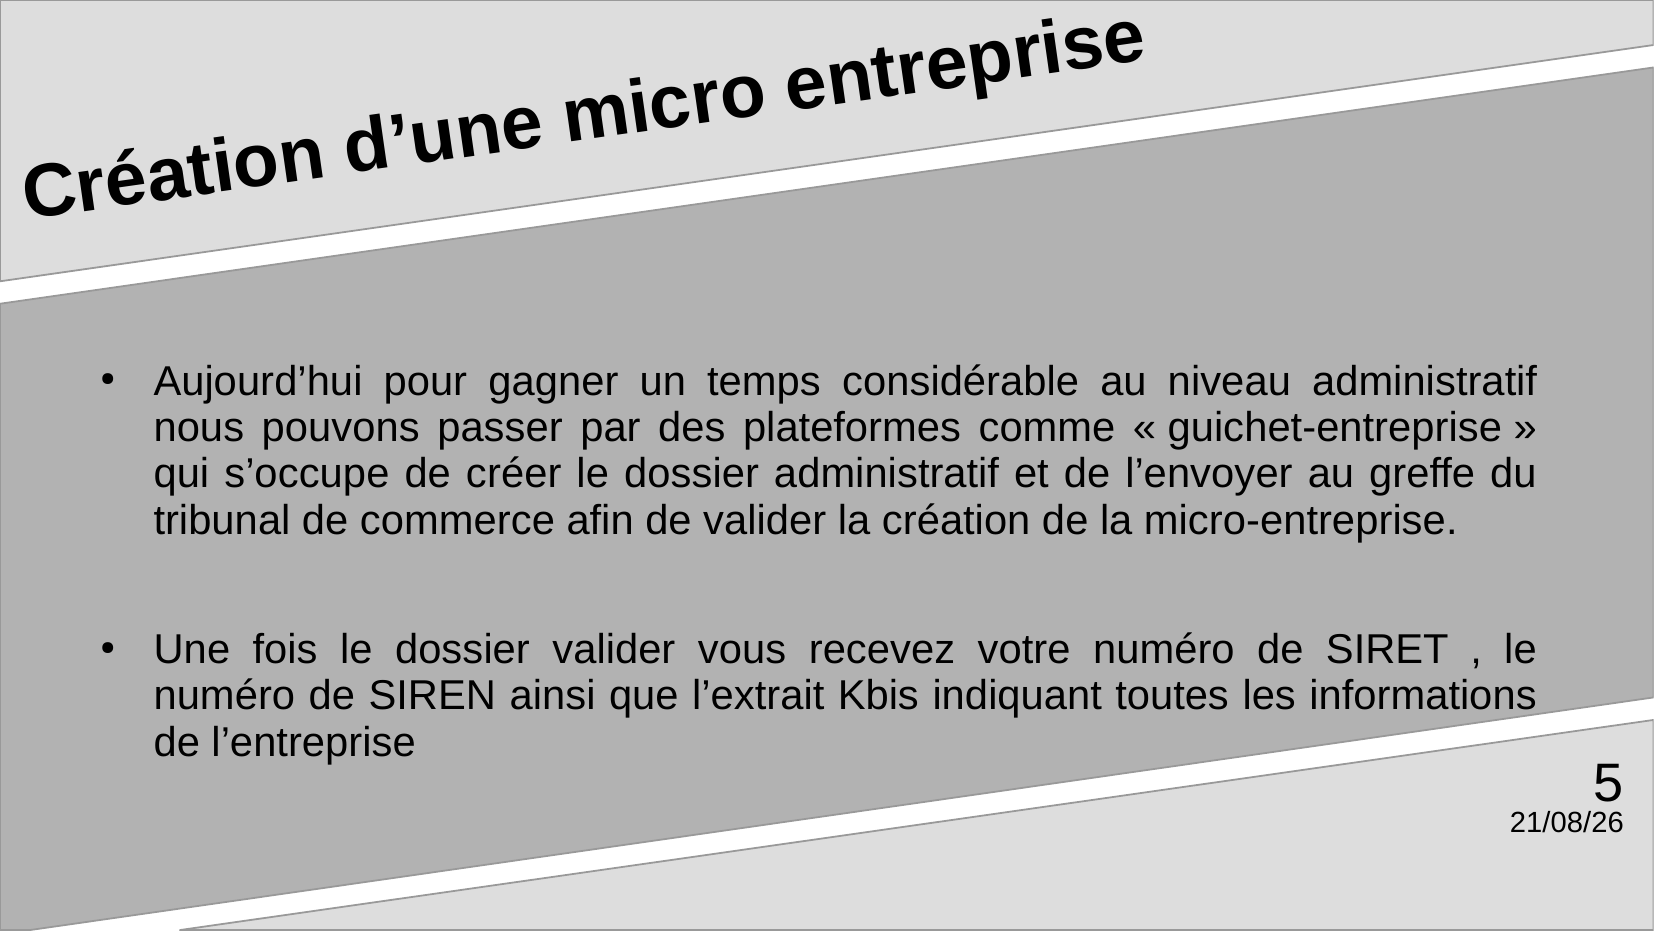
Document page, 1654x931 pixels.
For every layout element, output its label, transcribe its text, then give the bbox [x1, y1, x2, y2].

title Création d’une micro entreprise [11, 0, 1496, 272]
list Aujourd’hui pour gagner un temps considérable au niveau administratif nous pouvons passer par des plateformes comme « guichet-entreprise » qui s’occupe de créer le dossier administratif et de l’envoyer au greffe du tribunal de commerce afin de valider la création de la micro-entreprise. Une fois le dossier valider vous recevez votre numéro de SIRET , le numéro de SIREN ainsi que l’extrait Kbis indiquant toutes les informations de l’entreprise [82, 292, 1538, 833]
